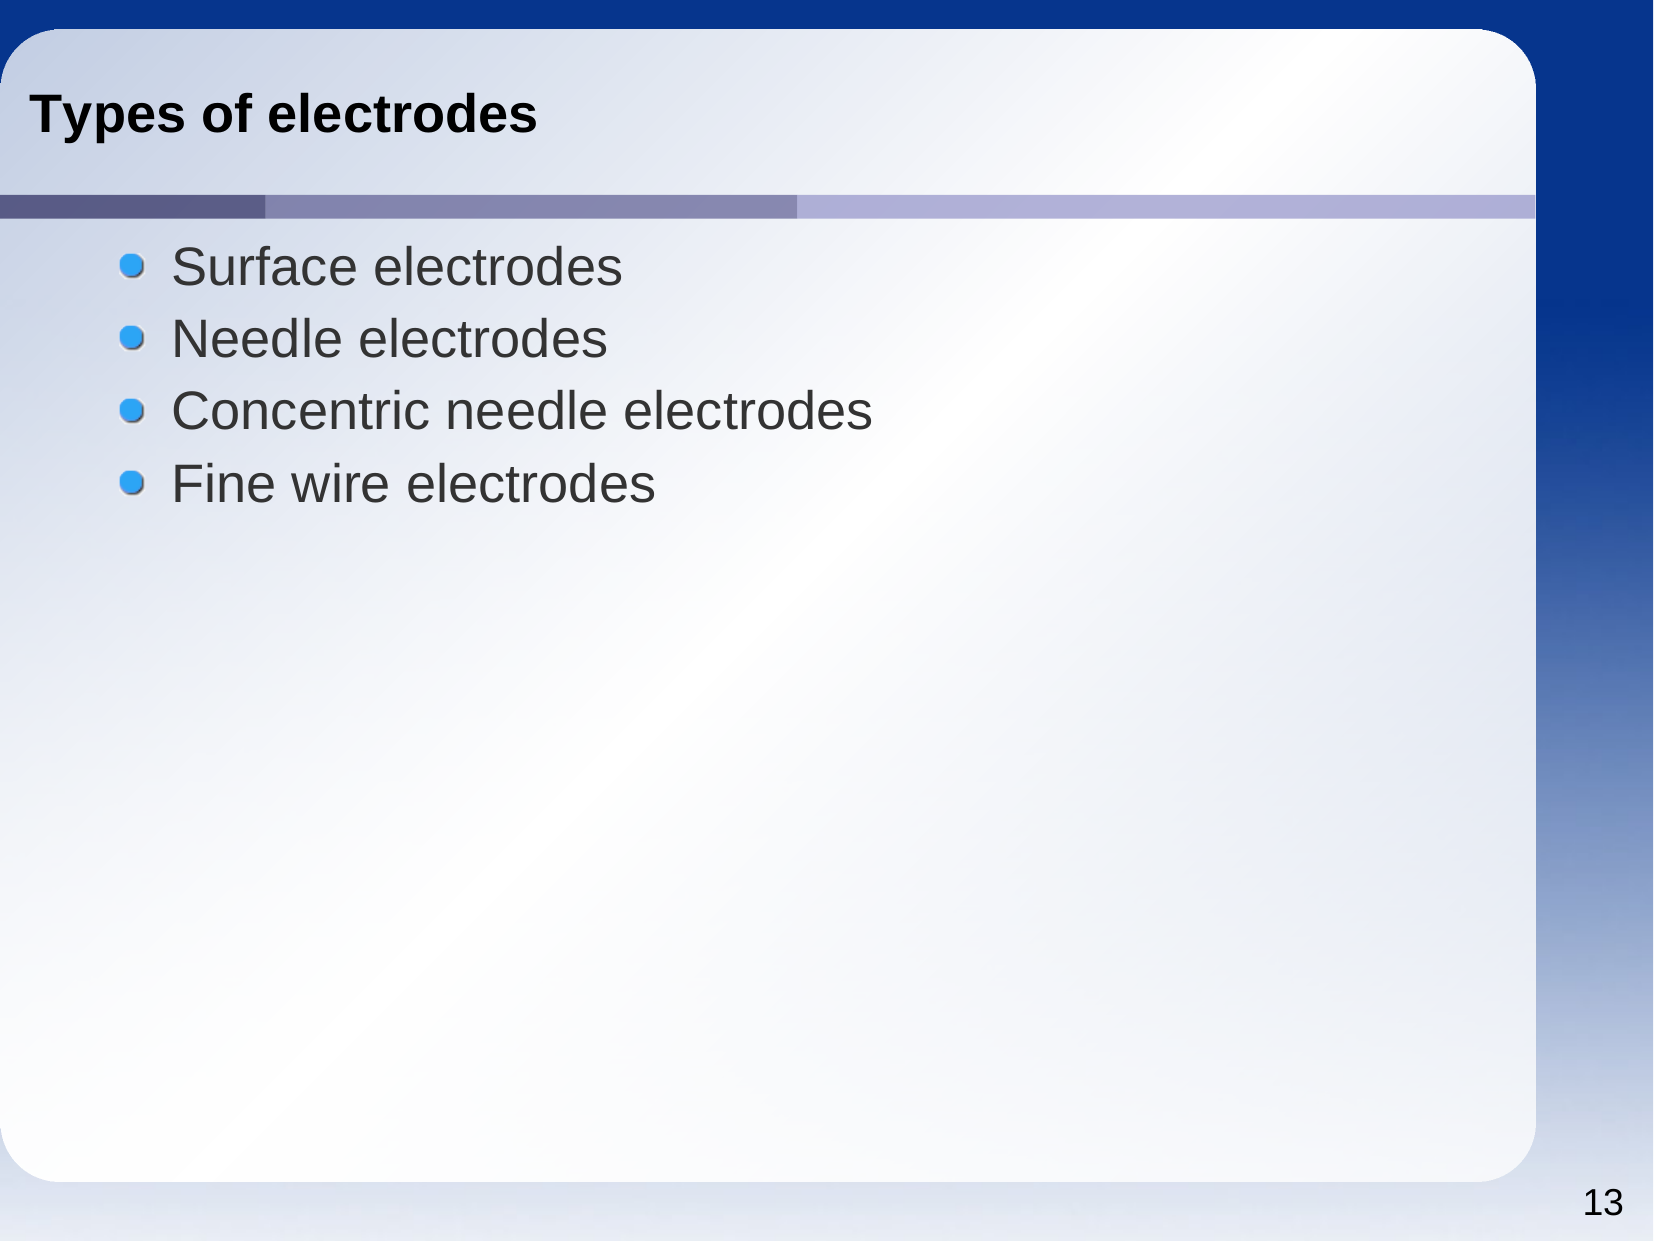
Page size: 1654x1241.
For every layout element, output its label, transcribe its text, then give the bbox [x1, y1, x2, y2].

list Surface electrodes Needle electrodes Concentric needle electrodes Fine wire electrodes [29, 236, 1506, 1152]
title Types of electrodes [29, 49, 1506, 178]
picture [0, 0, 1654, 1241]
